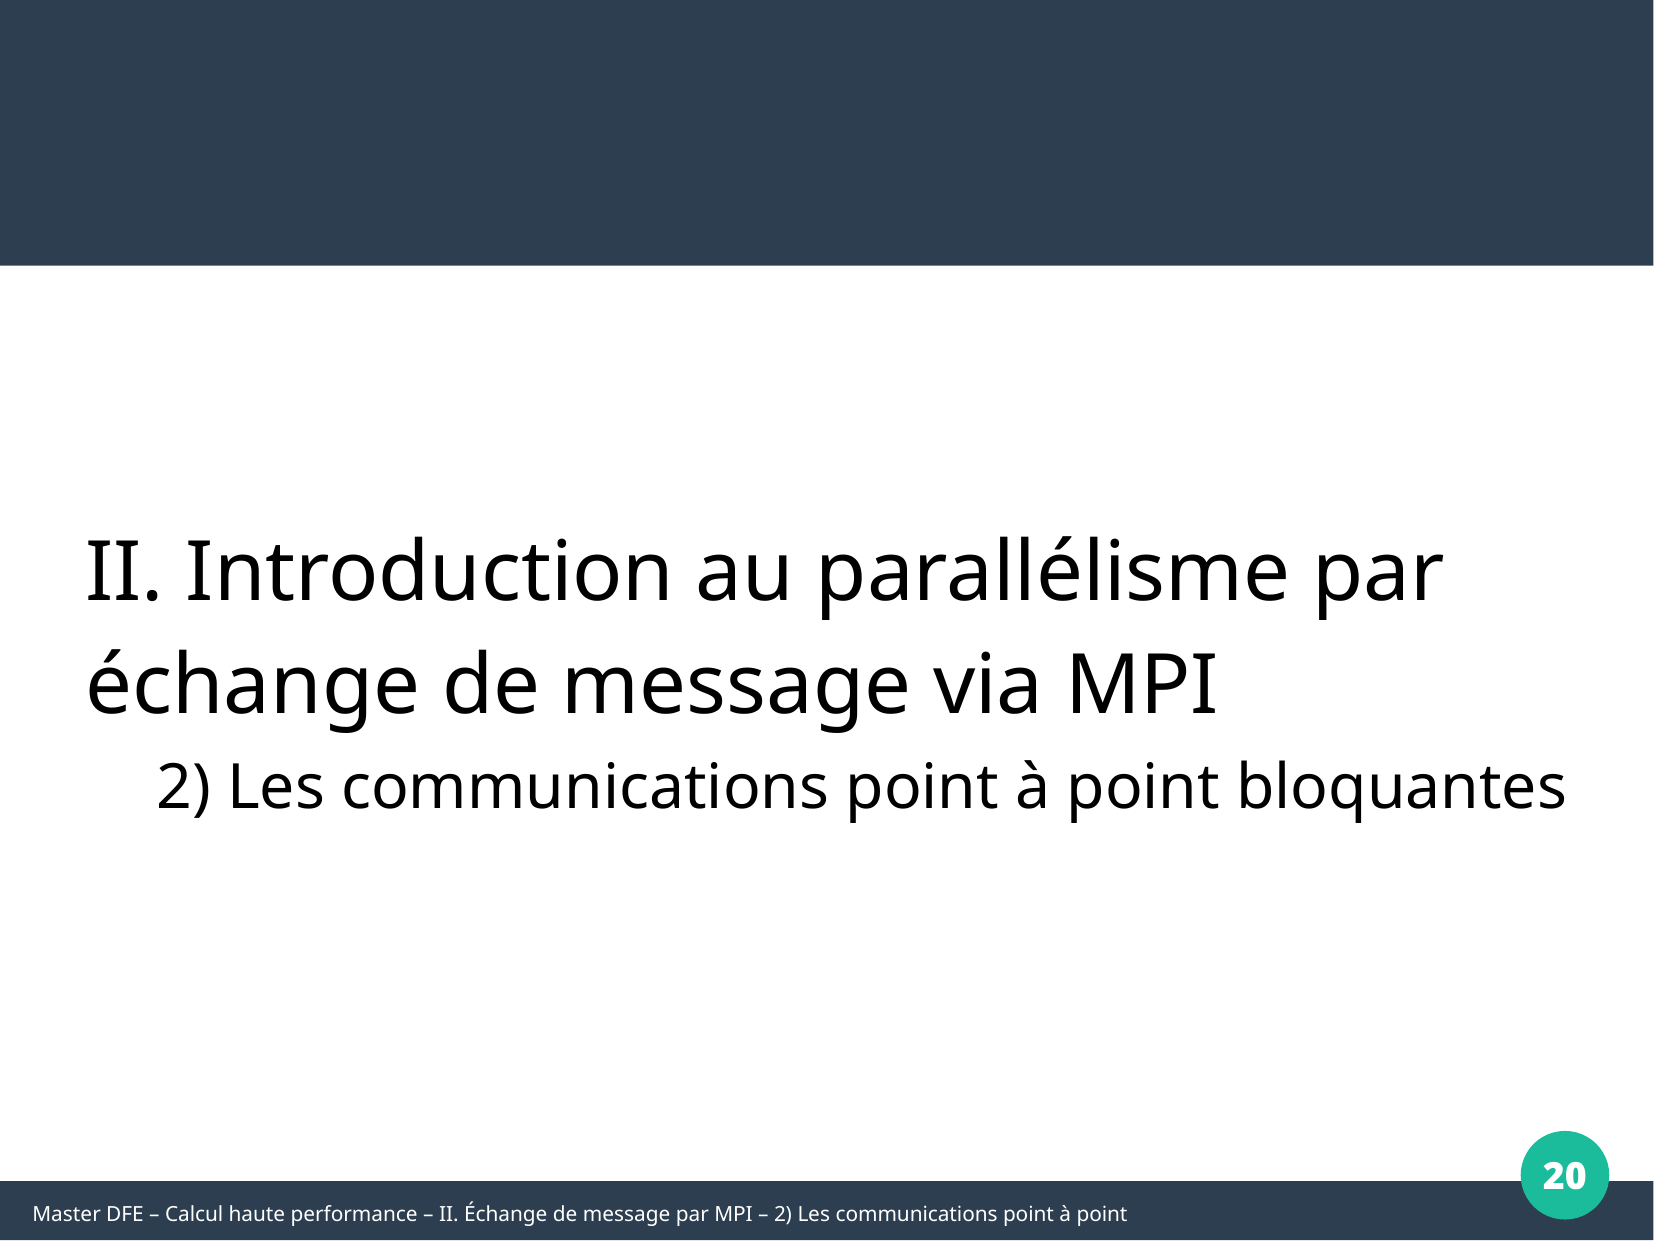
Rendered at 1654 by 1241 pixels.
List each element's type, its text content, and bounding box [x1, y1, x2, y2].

text_box II. Introduction au parallélisme par échange de message via MPI [70, 503, 1583, 745]
text_box 2) Les communications point à point bloquantes [141, 734, 1607, 869]
text_box Master DFE – Calcul haute performance – II. Échange de message par MPI – 2) Les communications point à point [17, 1191, 1436, 1235]
